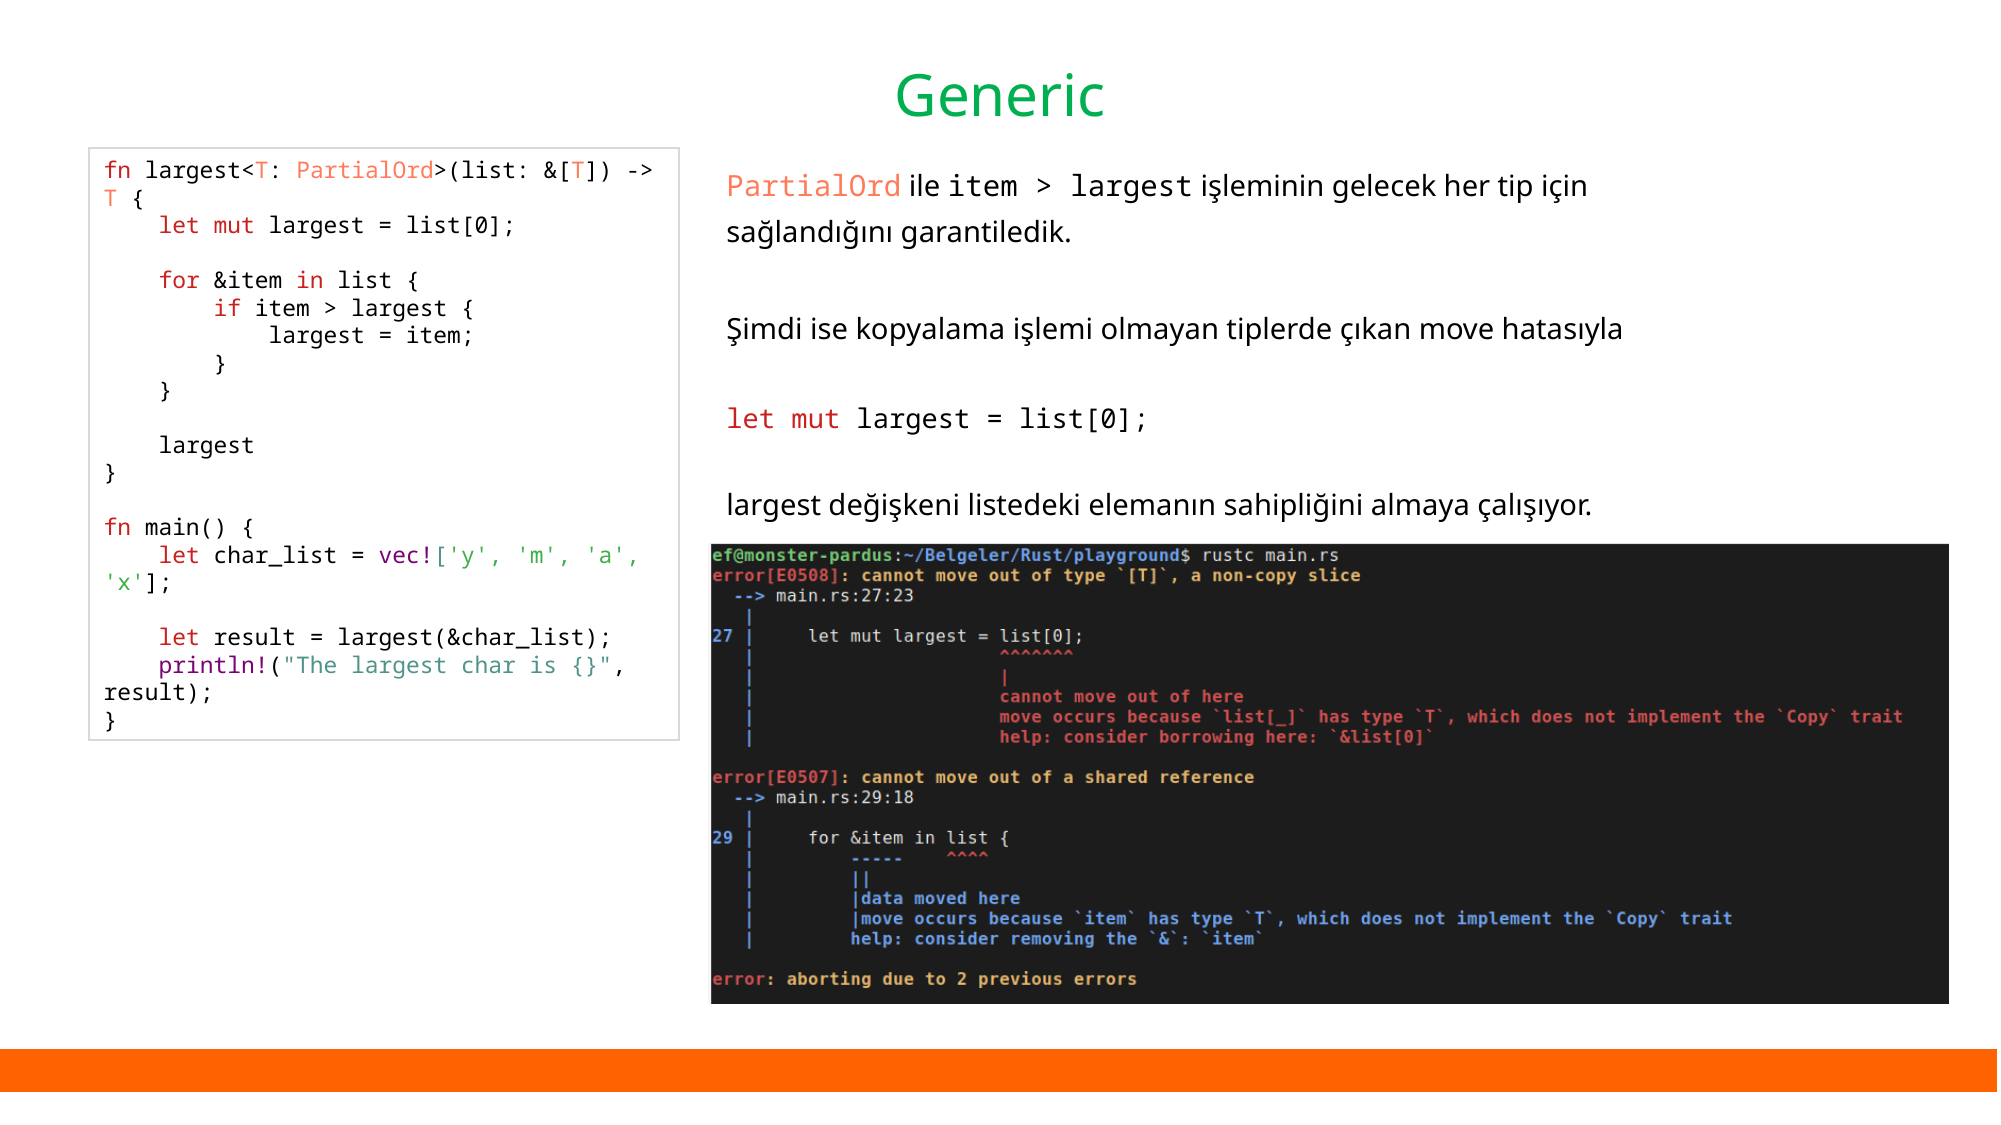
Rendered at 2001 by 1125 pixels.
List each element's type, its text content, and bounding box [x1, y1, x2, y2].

picture [708, 543, 1949, 1004]
text_box fn largest<T: PartialOrd>(list: &[T]) -> T { let mut largest = list[0]; for &item in list { if item > largest { largest = item; } } largest } fn main() { let char_list = vec!['y', 'm', 'a', 'x']; let result = largest(&char_list); println!("The largest char is {}", result); } [88, 148, 680, 658]
text_box PartialOrd ile item > largest işleminin gelecek her tip için sağlandığını garantiledik. Şimdi ise kopyalama işlemi olmayan tiplerde çıkan move hatasıyla let mut largest = list[0]; largest değişkeni listedeki elemanın sahipliğini almaya çalışıyor. [711, 152, 1600, 461]
list Generic [420, 59, 1580, 149]
text_box [0, 1049, 1997, 1092]
